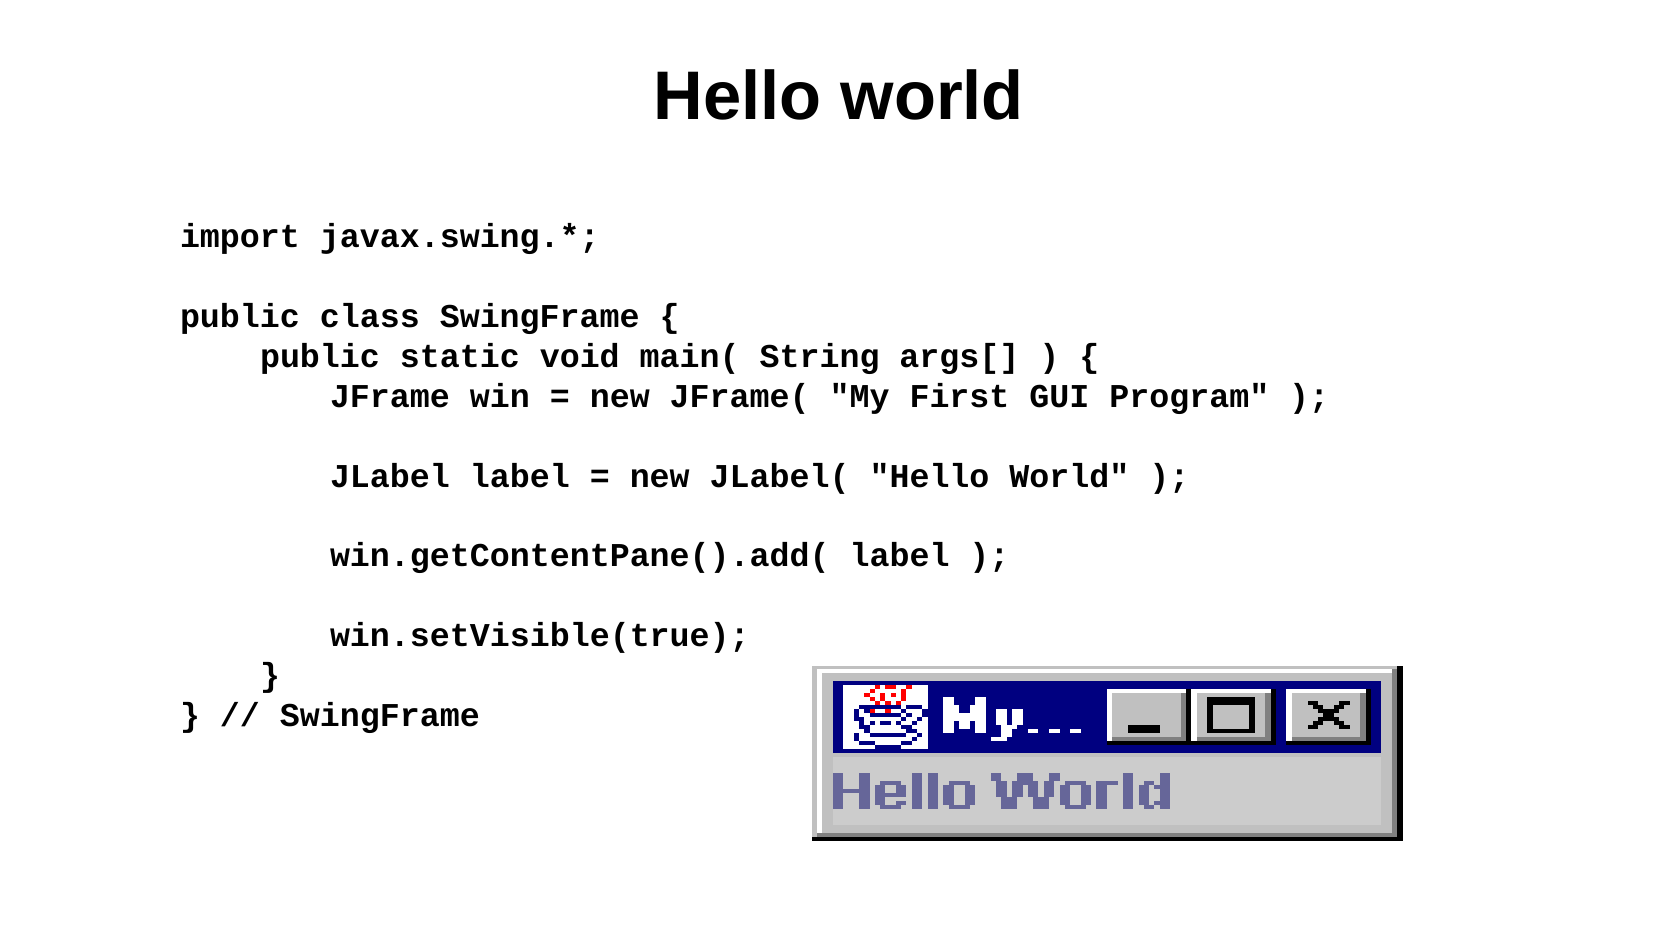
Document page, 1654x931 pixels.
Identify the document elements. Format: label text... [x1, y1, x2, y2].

picture [812, 666, 1403, 841]
title Hello world [82, 37, 1571, 147]
text_box import javax.swing.*; public class SwingFrame { public static void main( String args[] ) { JFrame win = new JFrame( "My First GUI Program" ); JLabel label = new JLabel( "Hello World" ); win.getContentPane().add( label ); win.setVisible(true); } } // SwingFrame [165, 206, 1345, 742]
